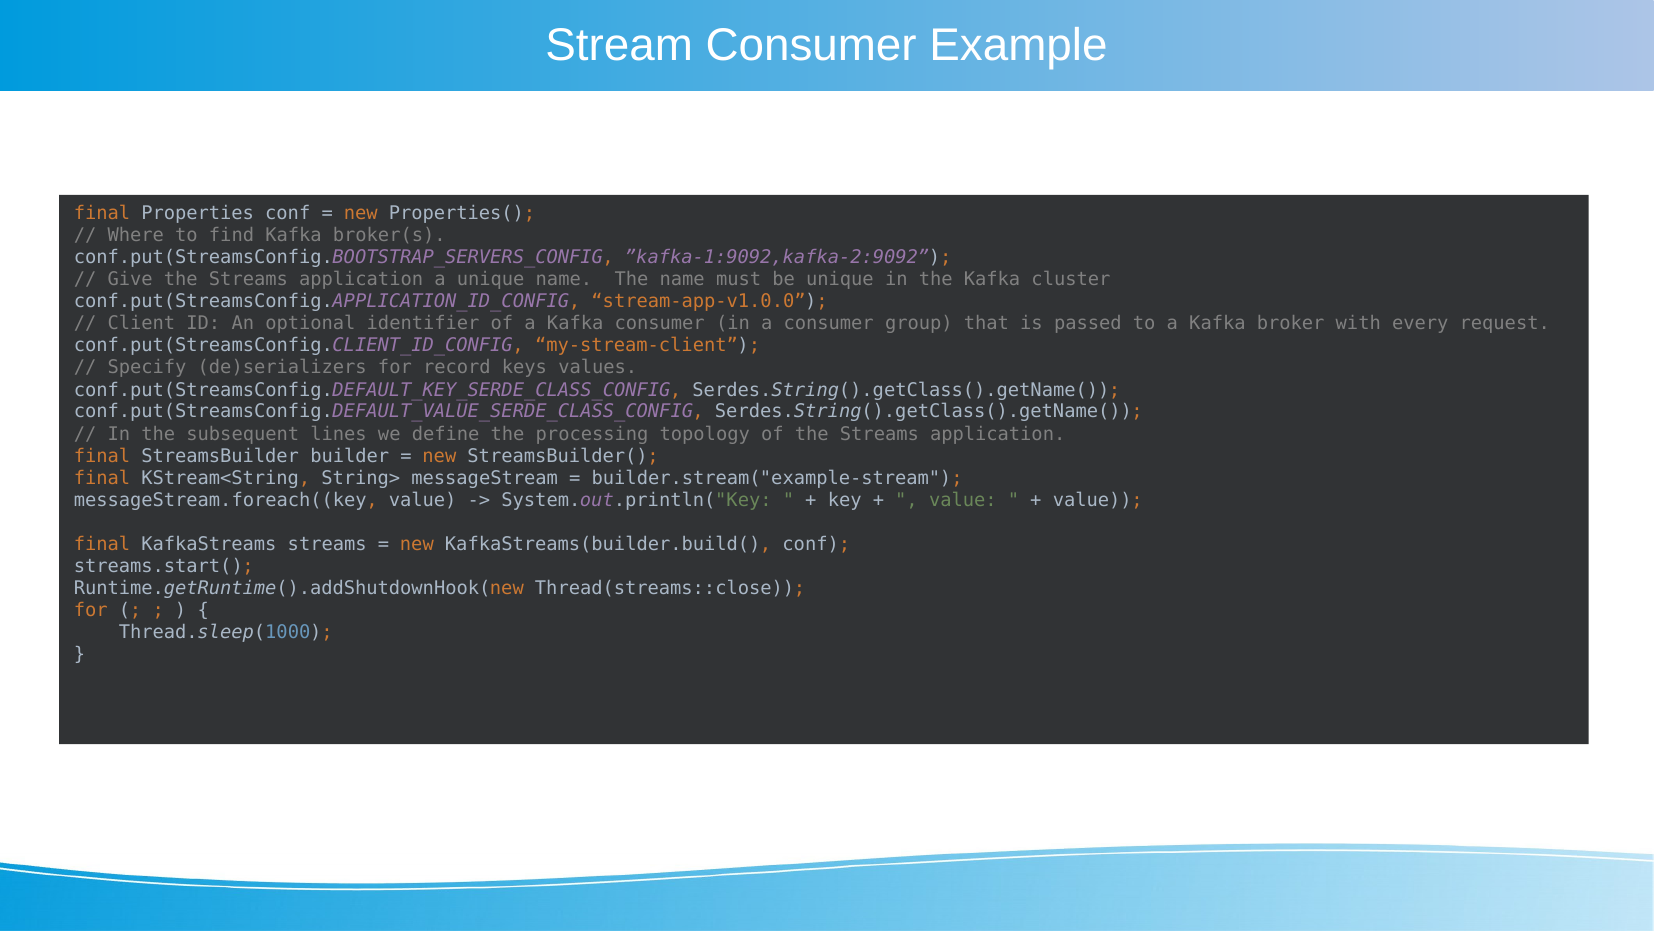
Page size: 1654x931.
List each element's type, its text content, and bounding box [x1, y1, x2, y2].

text_box final Properties conf = new Properties(); // Where to find Kafka broker(s). conf.put(StreamsConfig.BOOTSTRAP_SERVERS_CONFIG, ”kafka-1:9092,kafka-2:9092”); // Give the Streams application a unique name. The name must be unique in the Kafka cluster conf.put(StreamsConfig.APPLICATION_ID_CONFIG, “stream-app-v1.0.0”); // Client ID: An optional identifier of a Kafka consumer (in a consumer group) that is passed to a Kafka broker with every request. conf.put(StreamsConfig.CLIENT_ID_CONFIG, “my-stream-client”); // Specify (de)serializers for record keys values. conf.put(StreamsConfig.DEFAULT_KEY_SERDE_CLASS_CONFIG, Serdes.String().getClass().getName()); conf.put(StreamsConfig.DEFAULT_VALUE_SERDE_CLASS_CONFIG, Serdes.String().getClass().getName()); // In the subsequent lines we define the processing topology of the Streams application. final StreamsBuilder builder = new StreamsBuilder(); final KStream<String, String> messageStream = builder.stream("example-stream"); messageStream.foreach((key, value) -> System.out.println("Key: " + key + ", value: " + value)); final KafkaStreams streams = new KafkaStreams(builder.build(), conf); streams.start(); Runtime.getRuntime().addShutdownHook(new Thread(streams::close)); for (; ; ) { Thread.sleep(1000); } [59, 194, 1589, 745]
picture [0, 843, 1654, 931]
title Stream Consumer Example [82, 5, 1571, 85]
